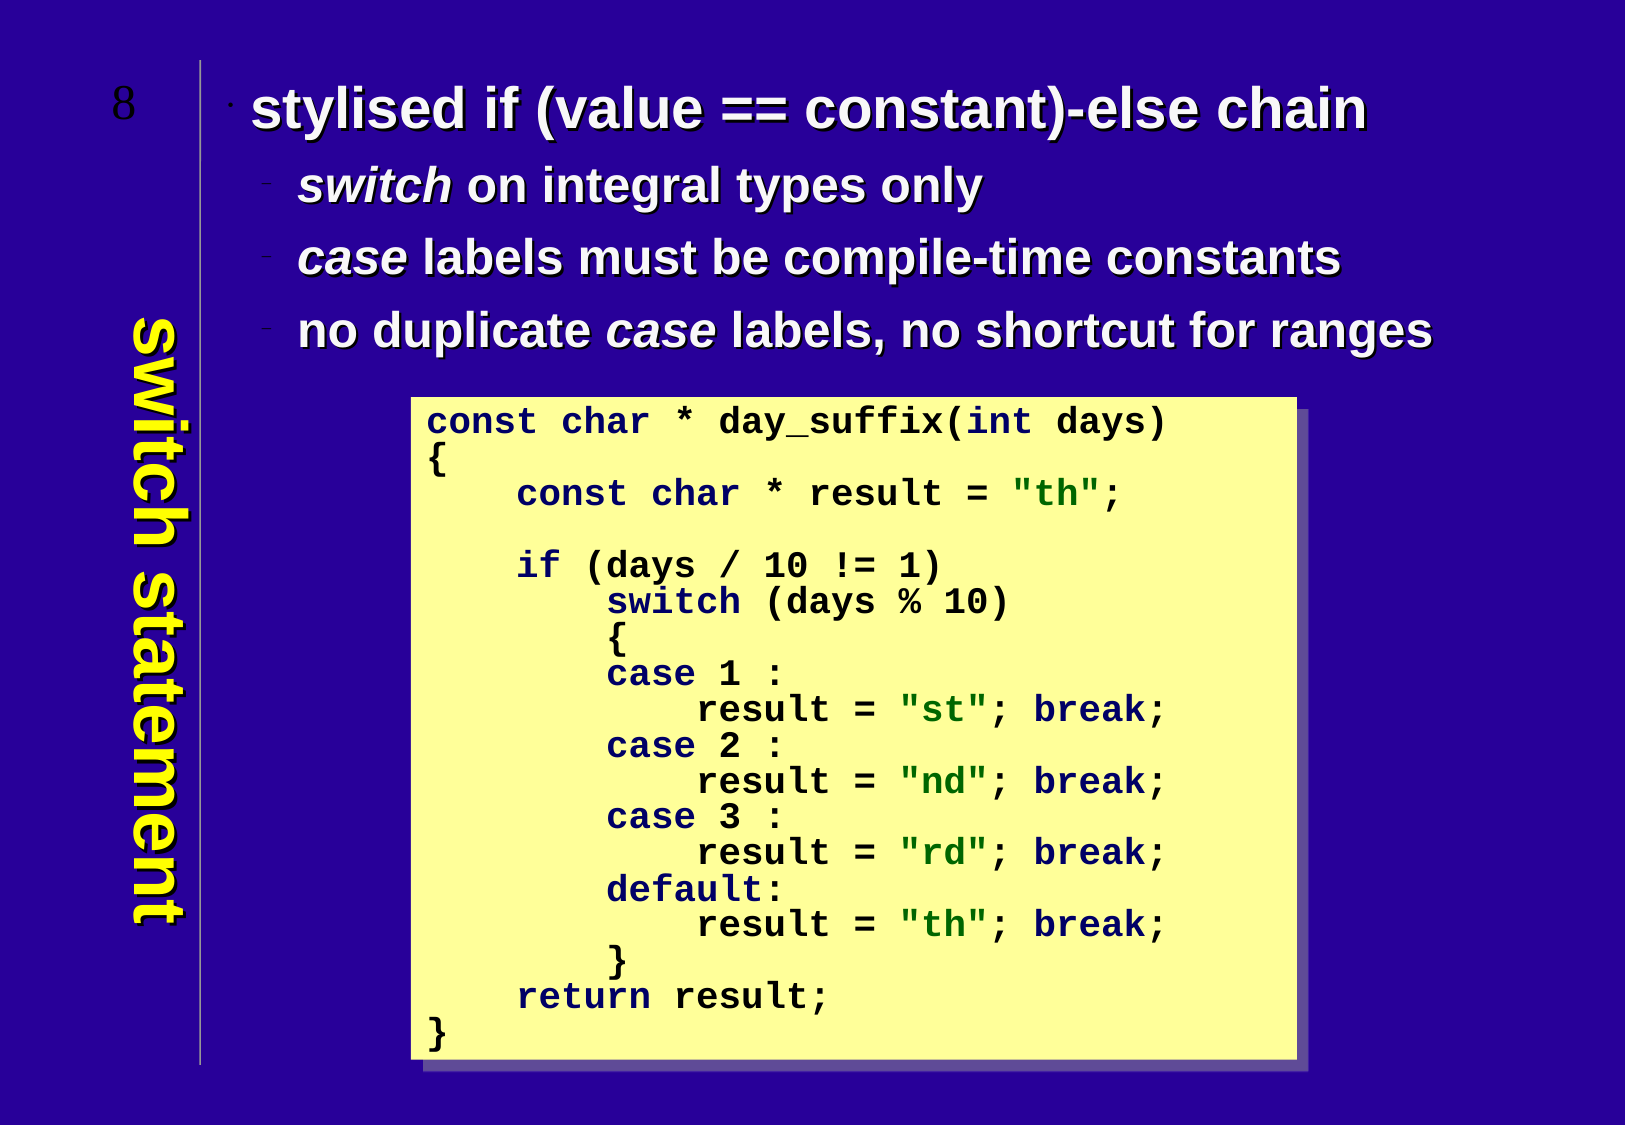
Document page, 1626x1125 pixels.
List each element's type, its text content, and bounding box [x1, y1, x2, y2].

list stylised if (value == constant)-else chain switch on integral types only case labels must be compile-time constants no duplicate case labels, no shortcut for ranges [212, 62, 1550, 1063]
text_box const char * day_suffix(int days) { const char * result = "th"; if (days / 10 != 1) switch (days % 10) { case 1 : result = "st"; break; case 2 : result = "nd"; break; case 3 : result = "rd"; break; default: result = "th"; break; } return result; } [410, 397, 1297, 1060]
title switch statement [59, 177, 212, 1063]
